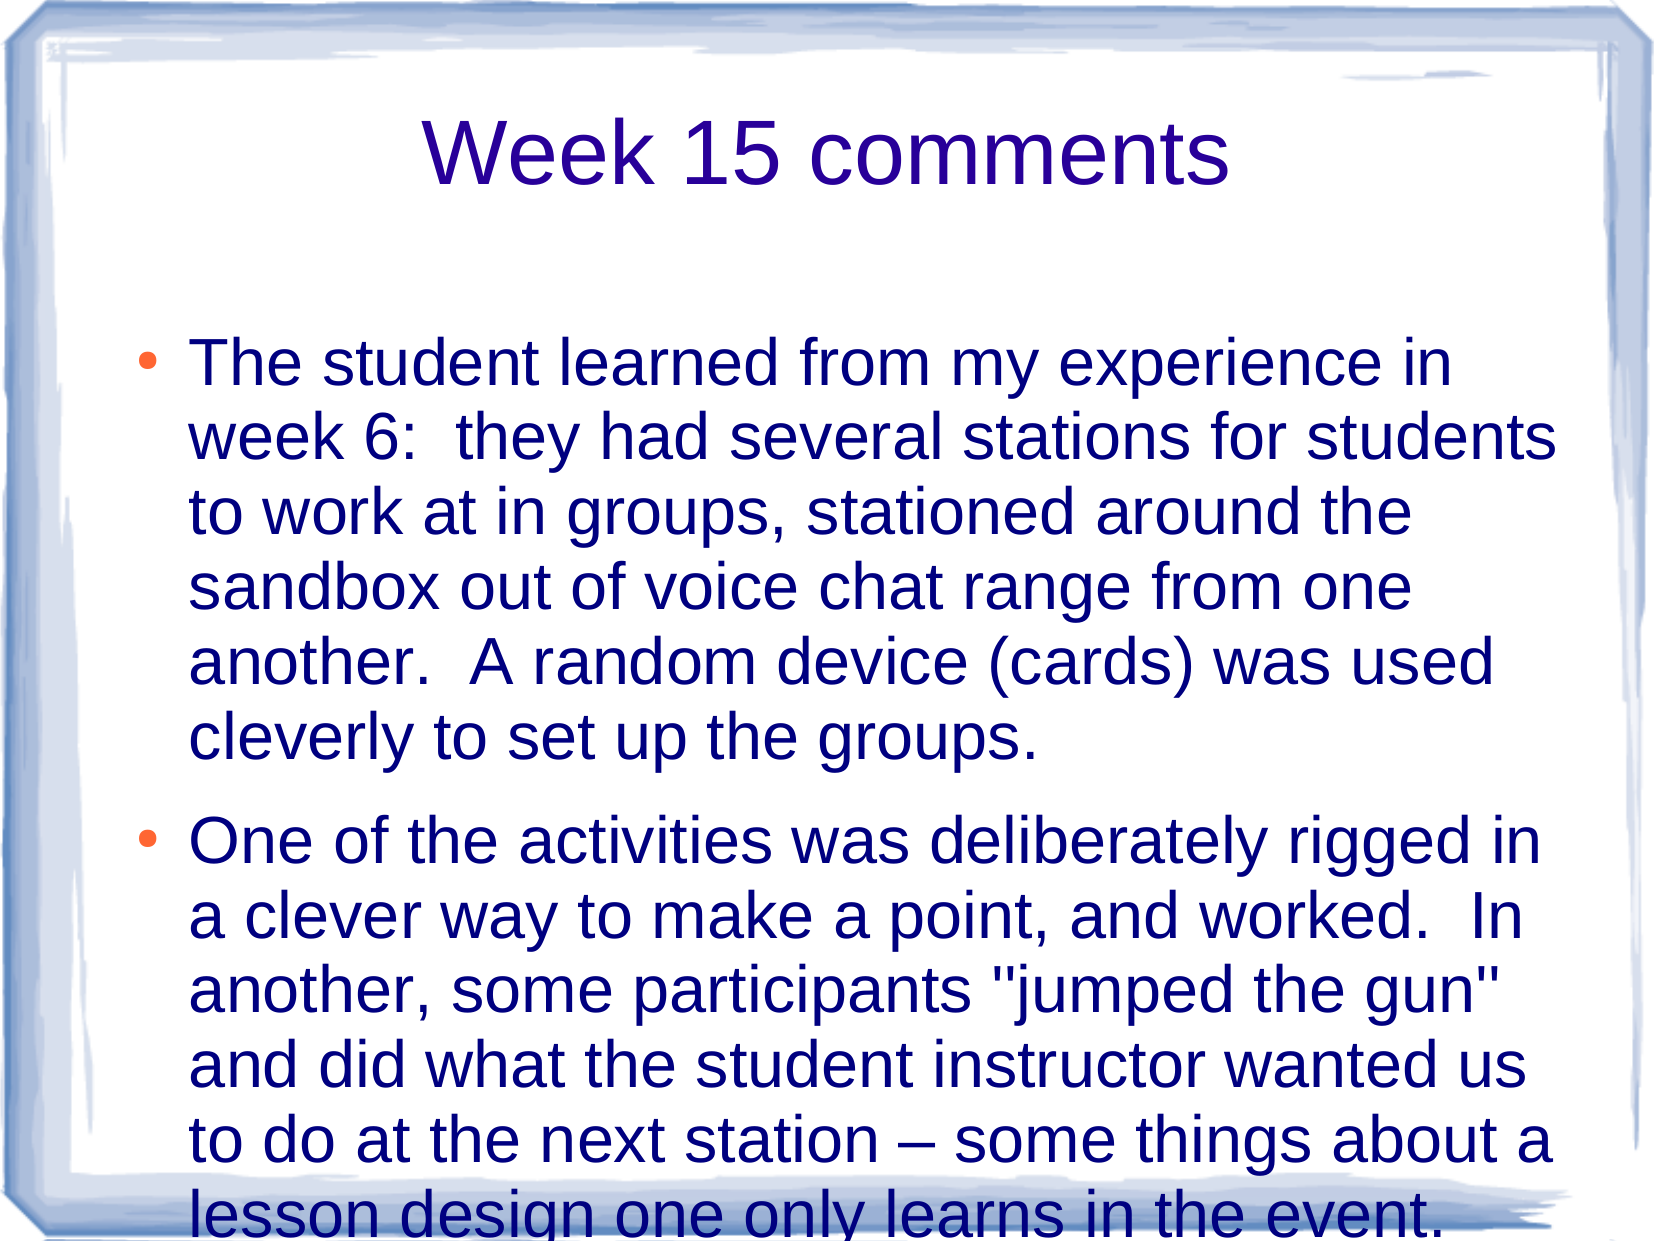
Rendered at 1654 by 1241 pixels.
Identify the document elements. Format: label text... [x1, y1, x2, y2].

title Week 15 comments [82, 56, 1571, 250]
picture [0, 0, 1654, 1241]
list The student learned from my experience in week 6: they had several stations for students to work at in groups, stationed around the sandbox out of voice chat range from one another. A random device (cards) was used cleverly to set up the groups. One of the activities was deliberately rigged in a clever way to make a point, and worked. In another, some participants ''jumped the gun'' and did what the student instructor wanted us to do at the next station – some things about a lesson design one only learns in the event. [118, 324, 1571, 1241]
